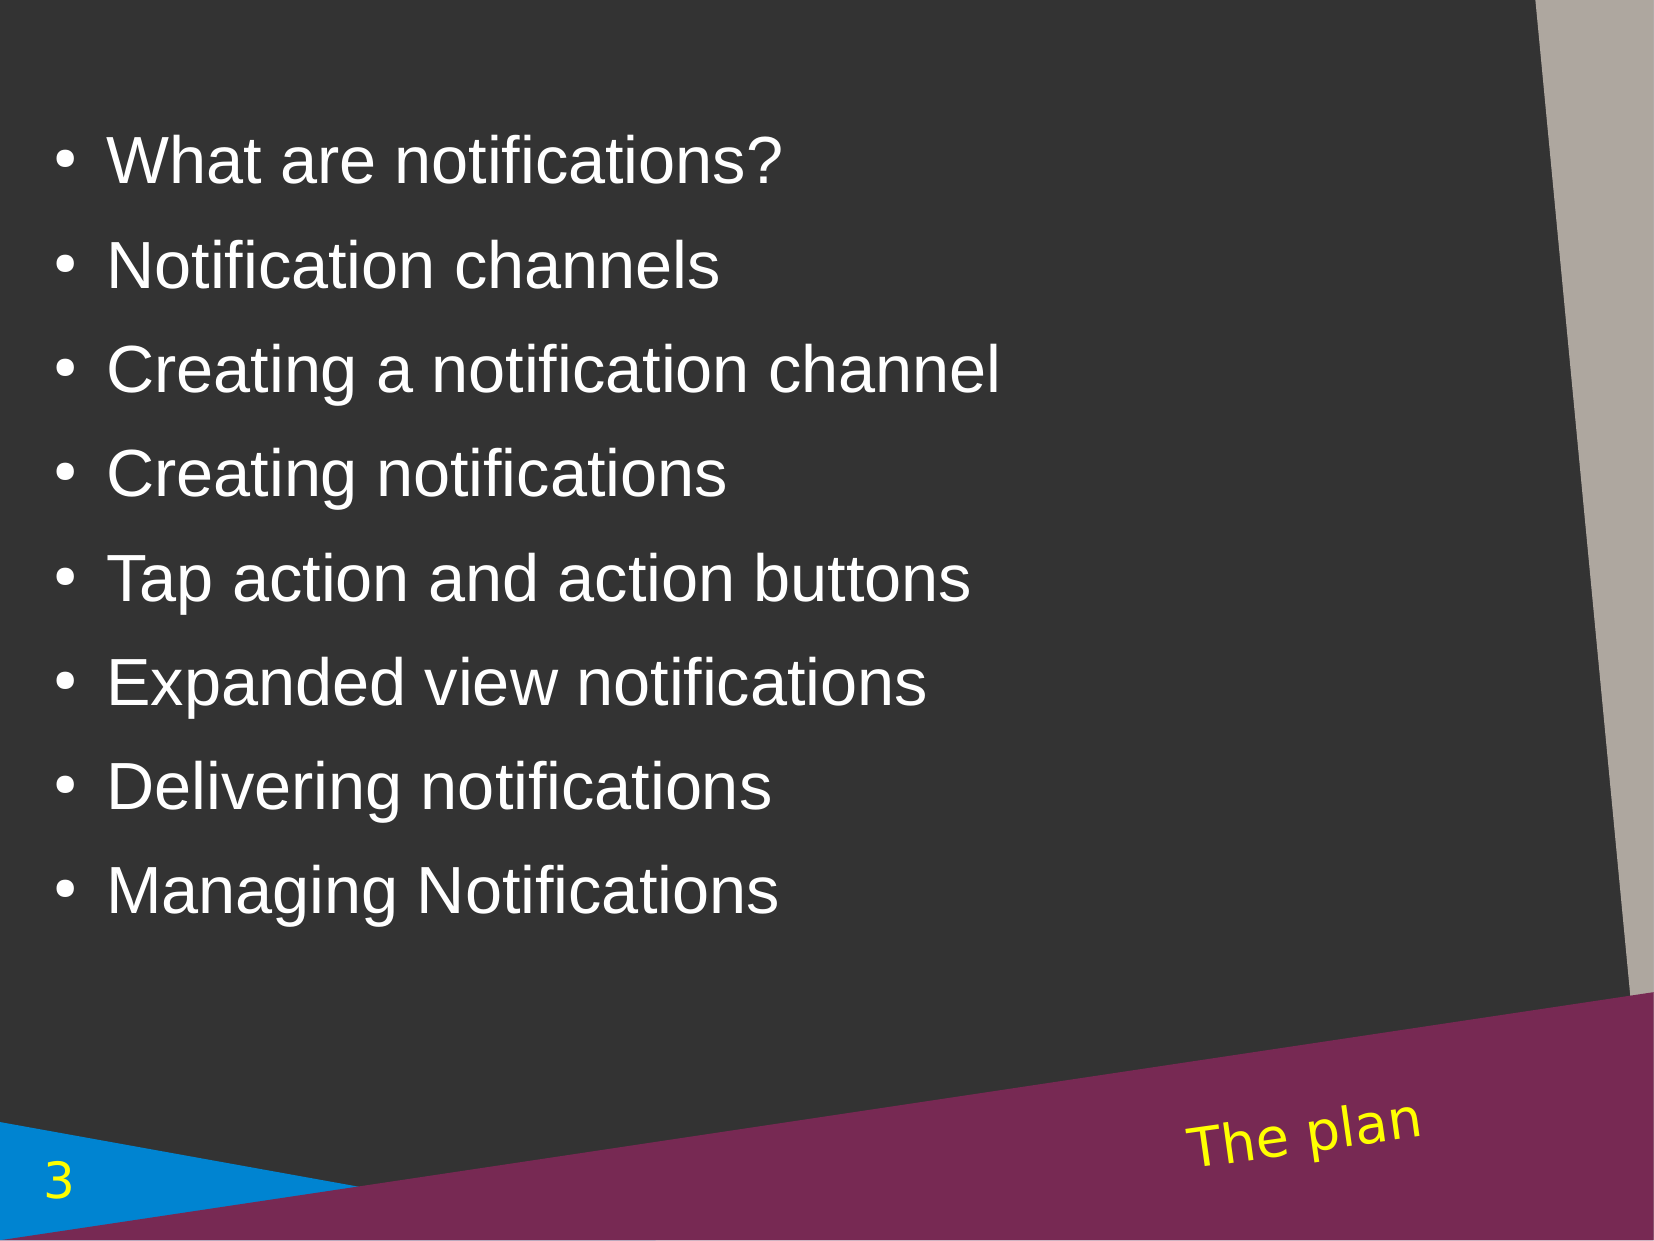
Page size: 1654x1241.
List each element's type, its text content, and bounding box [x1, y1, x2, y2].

title The plan [956, 995, 1654, 1241]
list What are notifications? Notification channels Creating a notification channel Creating notifications Tap action and action buttons Expanded view notifications Delivering notifications Managing Notifications [35, 59, 1524, 993]
